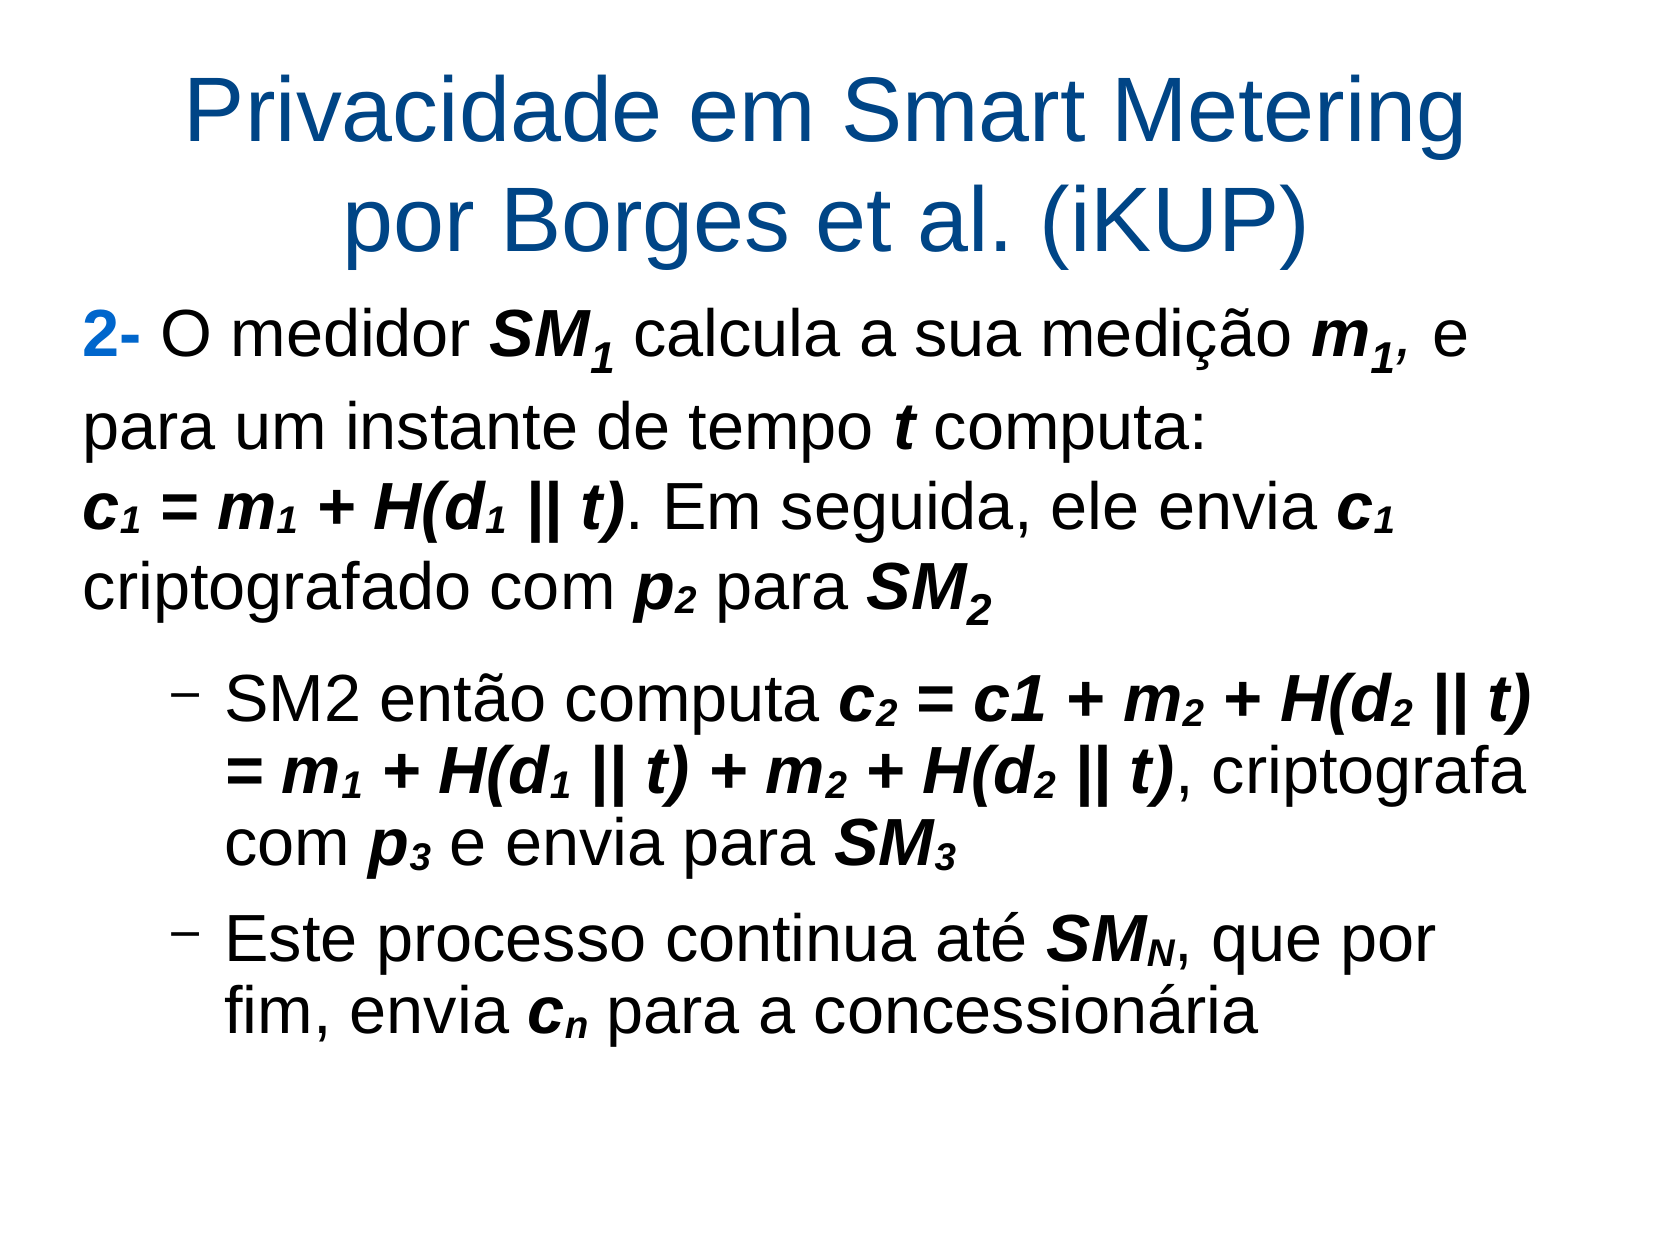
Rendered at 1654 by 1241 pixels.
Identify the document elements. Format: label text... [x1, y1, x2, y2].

title Privacidade em Smart Metering por Borges et al. (iKUP) [82, 49, 1571, 257]
list 2- O medidor SM1 calcula a sua medição m1, e para um instante de tempo t computa: c1 = m1 + H(d1 || t). Em seguida, ele envia c1 criptografado com p2 para SM2 SM2 então computa c2 = c1 + m2 + H(d2 || t) = m1 + H(d1 || t) + m2 + H(d2 || t), criptografa com p3 e envia para SM3 Este processo continua até SMN, que por fim, envia cn para a concessionária [82, 290, 1538, 1126]
